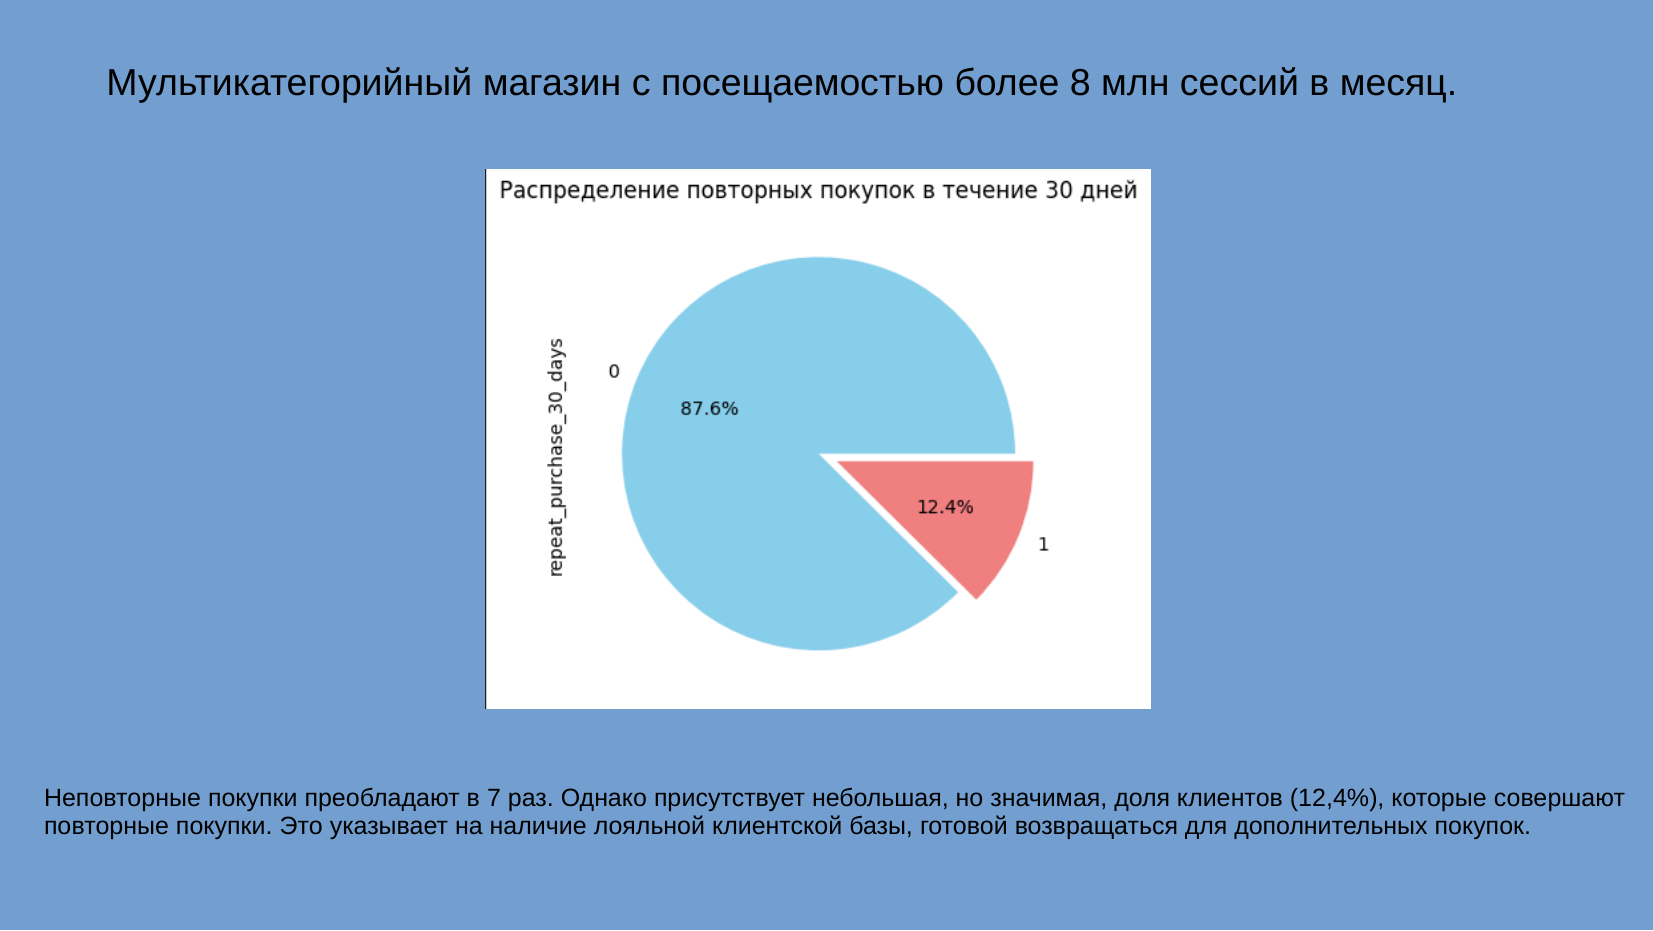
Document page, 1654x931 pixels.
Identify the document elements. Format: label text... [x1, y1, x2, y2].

text_box Неповторные покупки преобладают в 7 раз. Однако присутствует небольшая, но значимая, доля клиентов (12,4%), которые совершают повторные покупки. Это указывает на наличие лояльной клиентской базы, готовой возвращаться для дополнительных покупок. [29, 738, 1654, 886]
picture [485, 169, 1151, 709]
title Мультикатегорийный магазин с посещаемостью более 8 млн сессий в месяц. [0, 29, 1565, 136]
